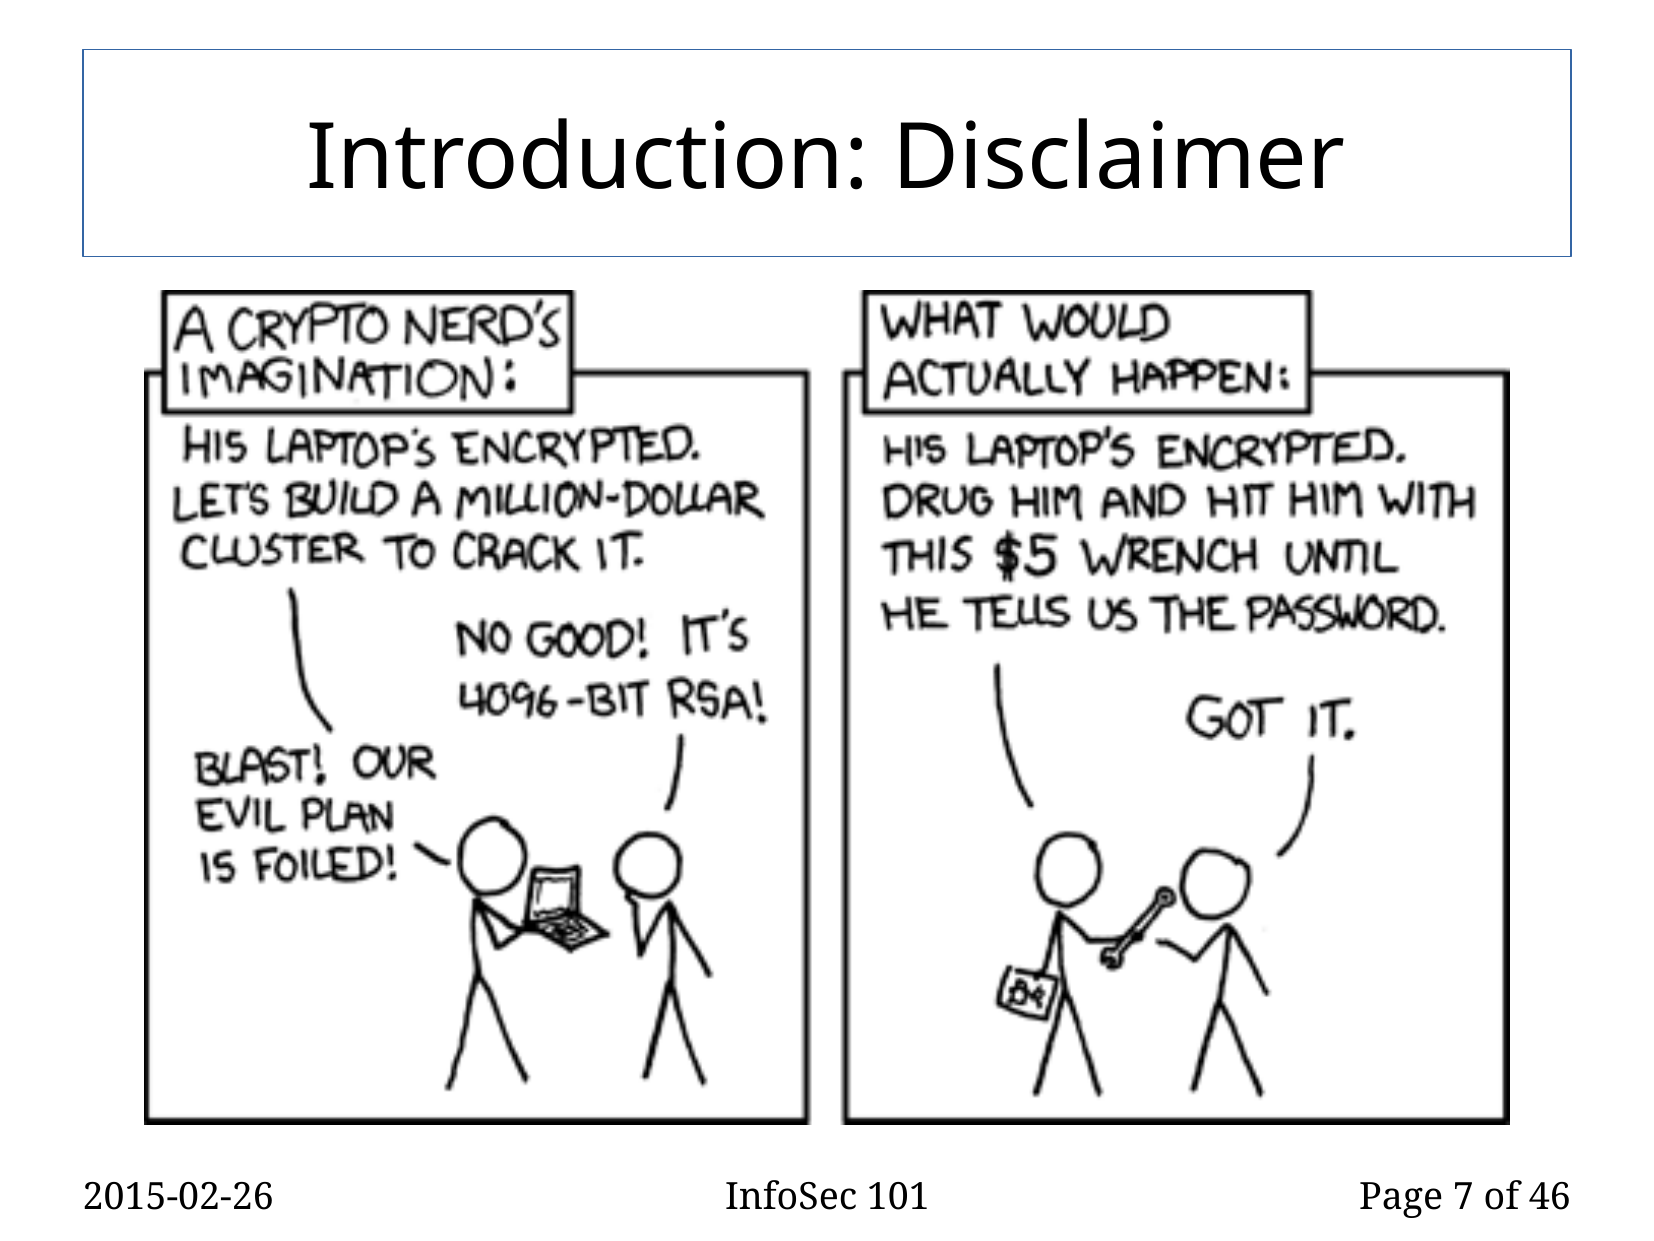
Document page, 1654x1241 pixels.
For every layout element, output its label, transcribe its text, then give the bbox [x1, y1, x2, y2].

title Introduction: Disclaimer [82, 49, 1571, 257]
picture [144, 290, 1510, 1126]
